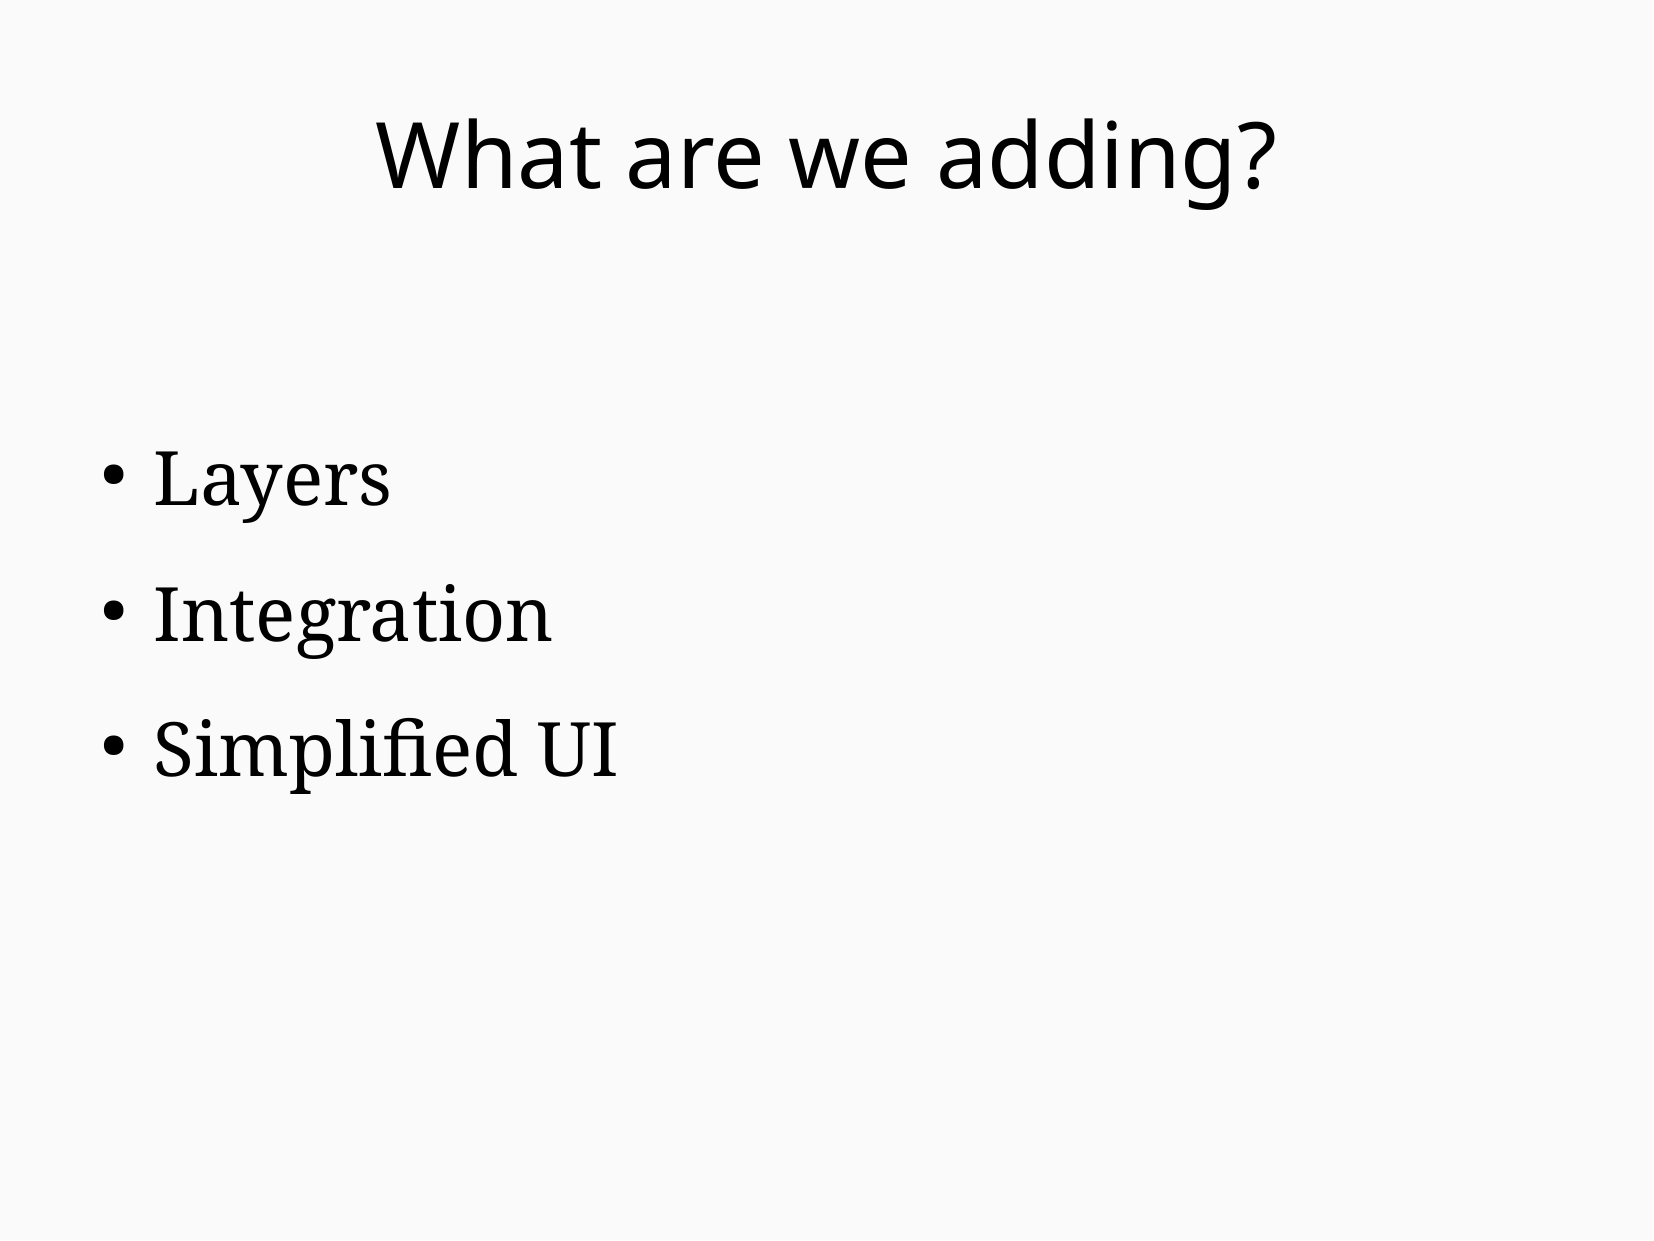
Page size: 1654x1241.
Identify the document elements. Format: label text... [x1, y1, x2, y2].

list Layers Integration Simplified UI [82, 290, 1571, 1010]
title What are we adding? [82, 49, 1571, 257]
